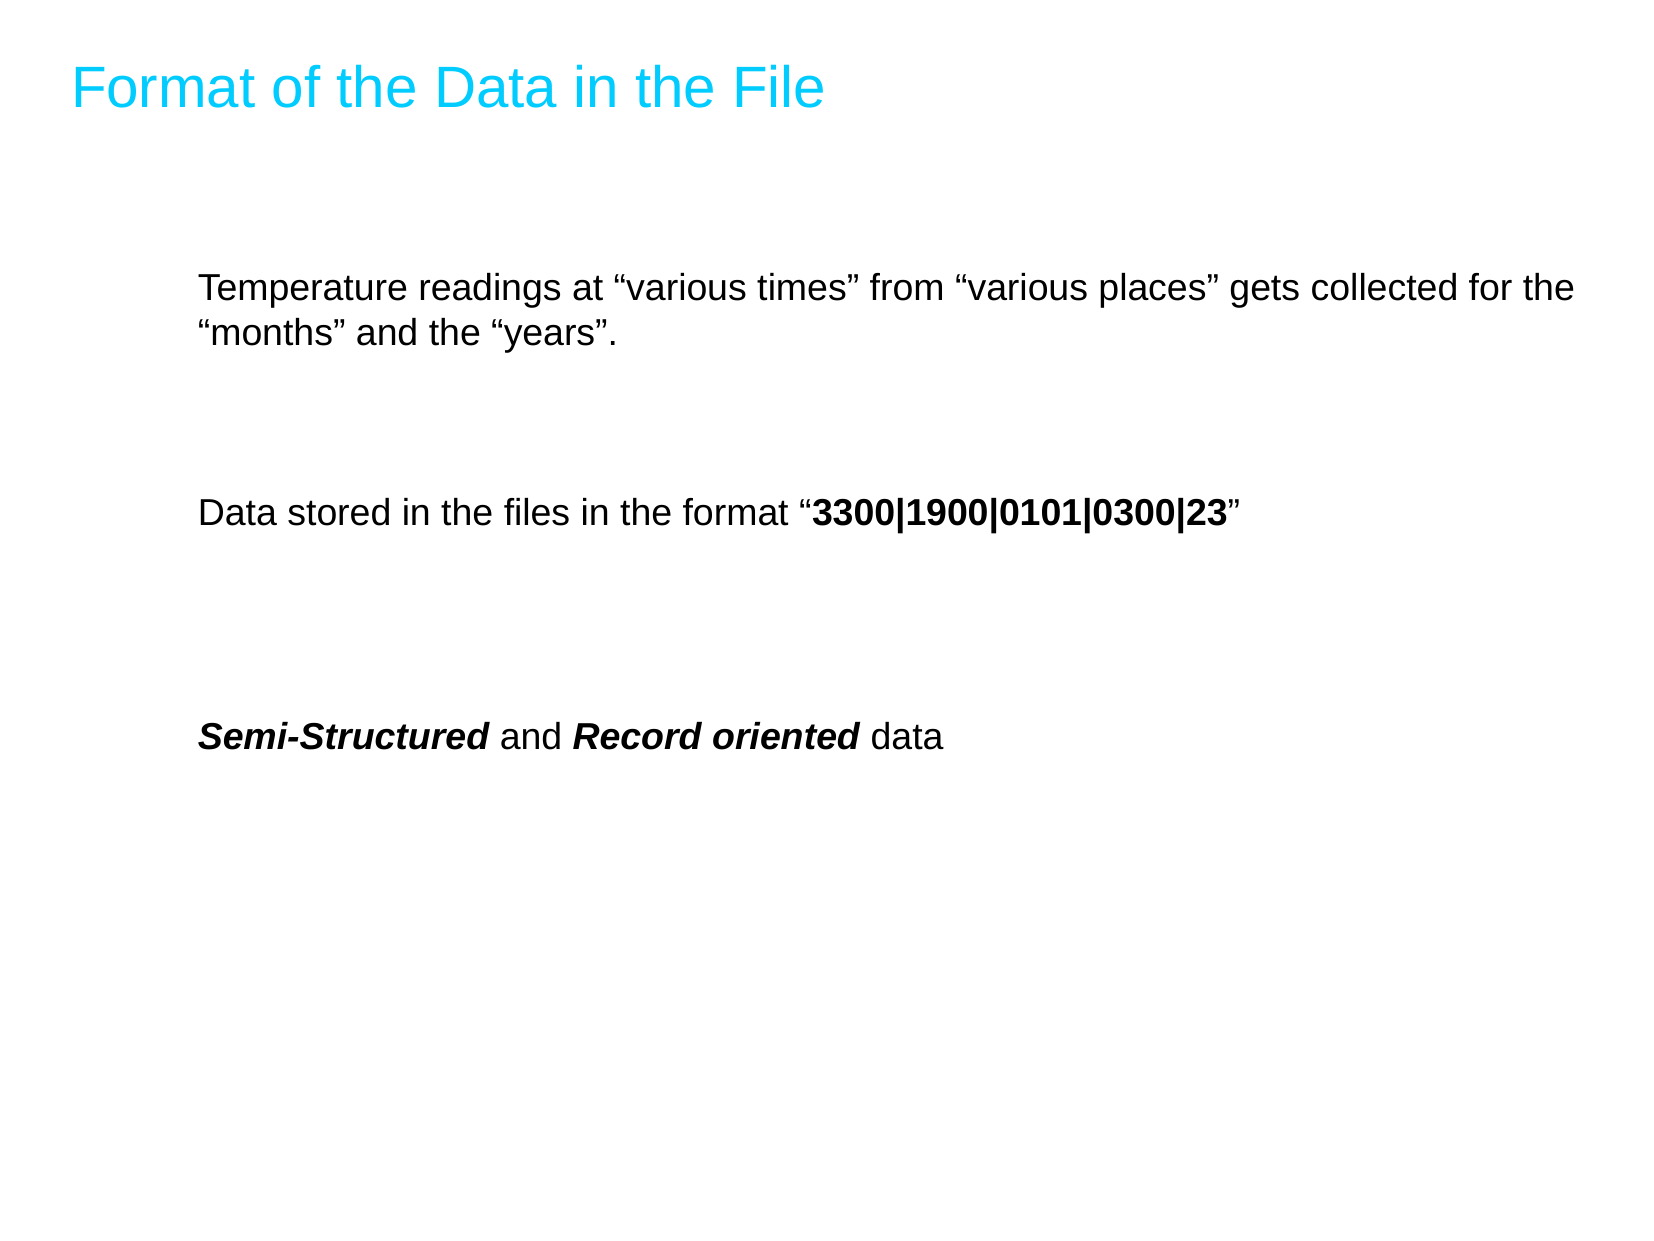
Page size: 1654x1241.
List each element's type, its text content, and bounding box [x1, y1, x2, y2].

text_box Temperature readings at “various times” from “various places” gets collected for the “months” and the “years”. [183, 248, 1597, 441]
text_box Data stored in the files in the format “3300|1900|0101|0300|23” [183, 472, 1597, 666]
text_box Semi-Structured and Record oriented data [183, 697, 1597, 890]
text_box Format of the Data in the File [56, 33, 1597, 172]
